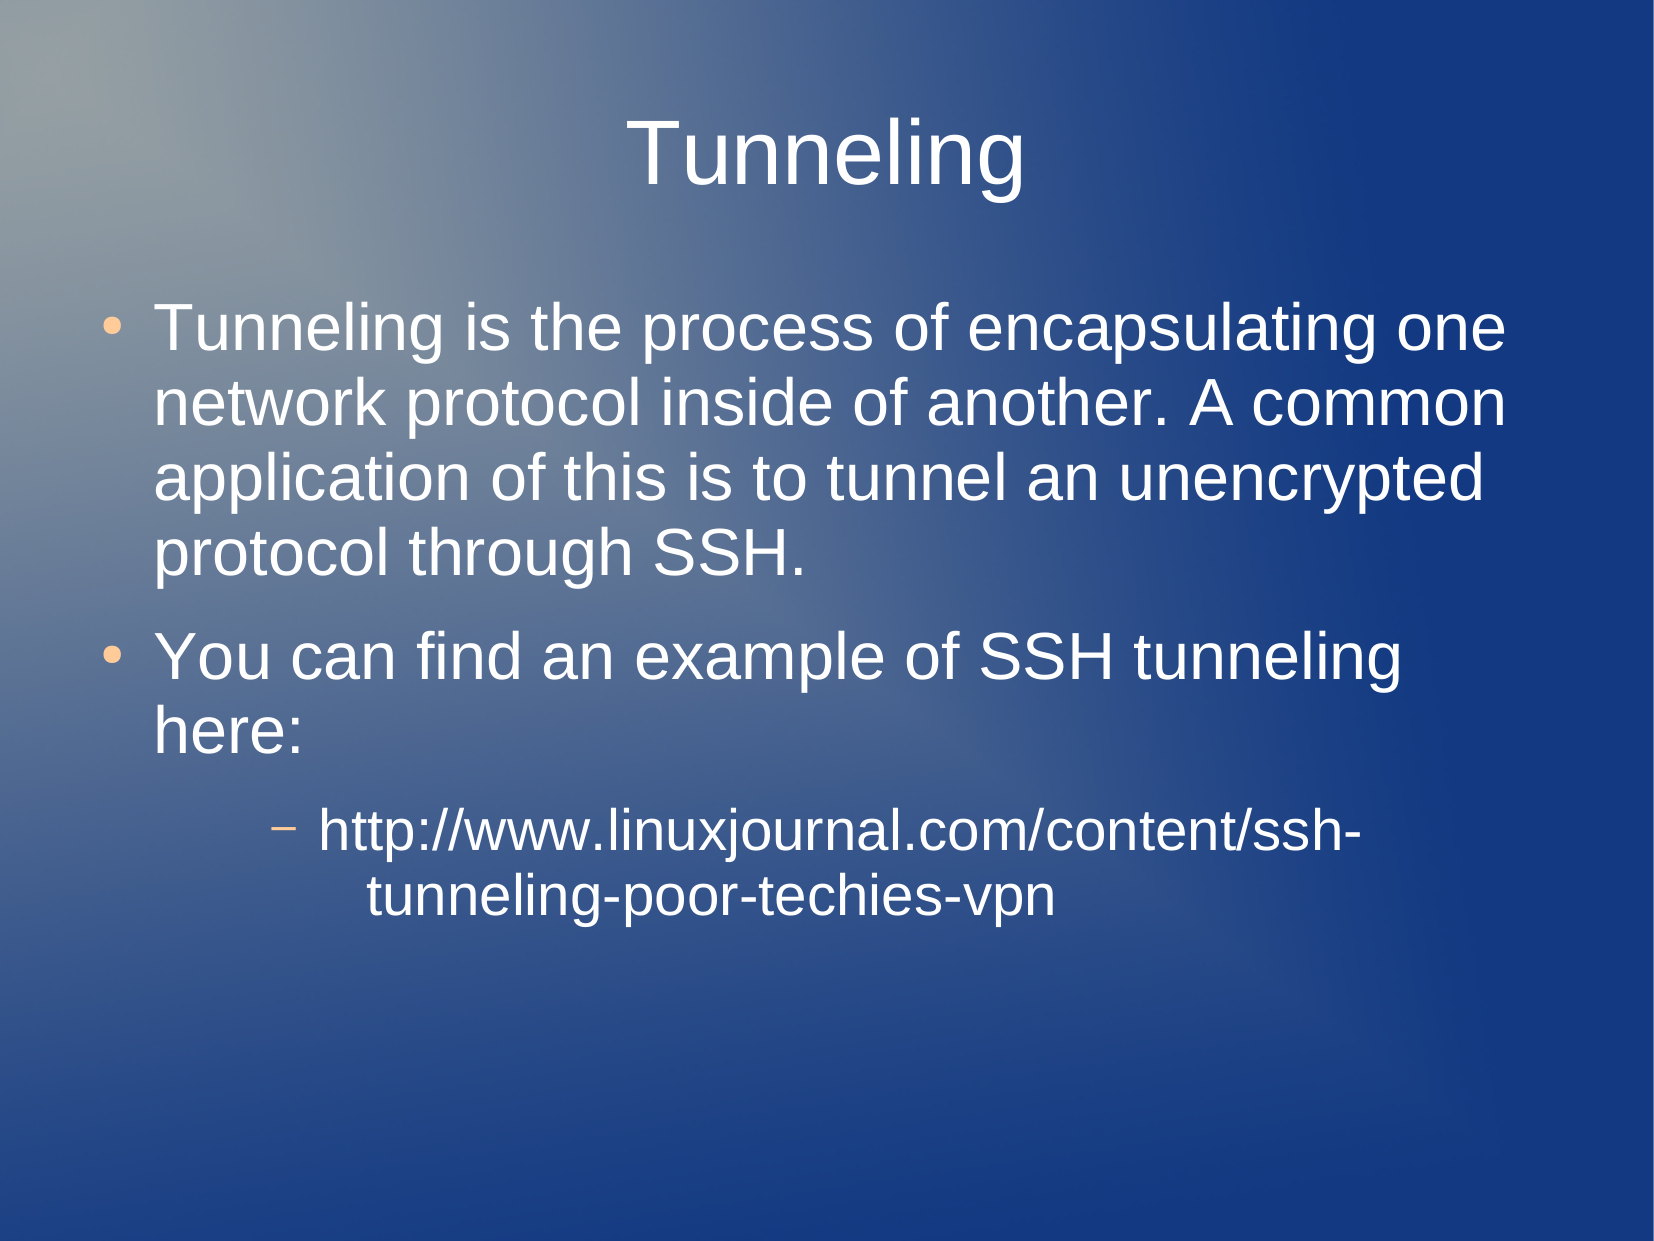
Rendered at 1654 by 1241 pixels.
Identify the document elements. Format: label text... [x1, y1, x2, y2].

title Tunneling [82, 49, 1571, 257]
picture [0, 0, 1654, 1241]
list Tunneling is the process of encapsulating one network protocol inside of another. A common application of this is to tunnel an unencrypted protocol through SSH. You can find an example of SSH tunneling here: http://www.linuxjournal.com/content/ssh-tunneling-poor-techies-vpn [82, 290, 1571, 1109]
